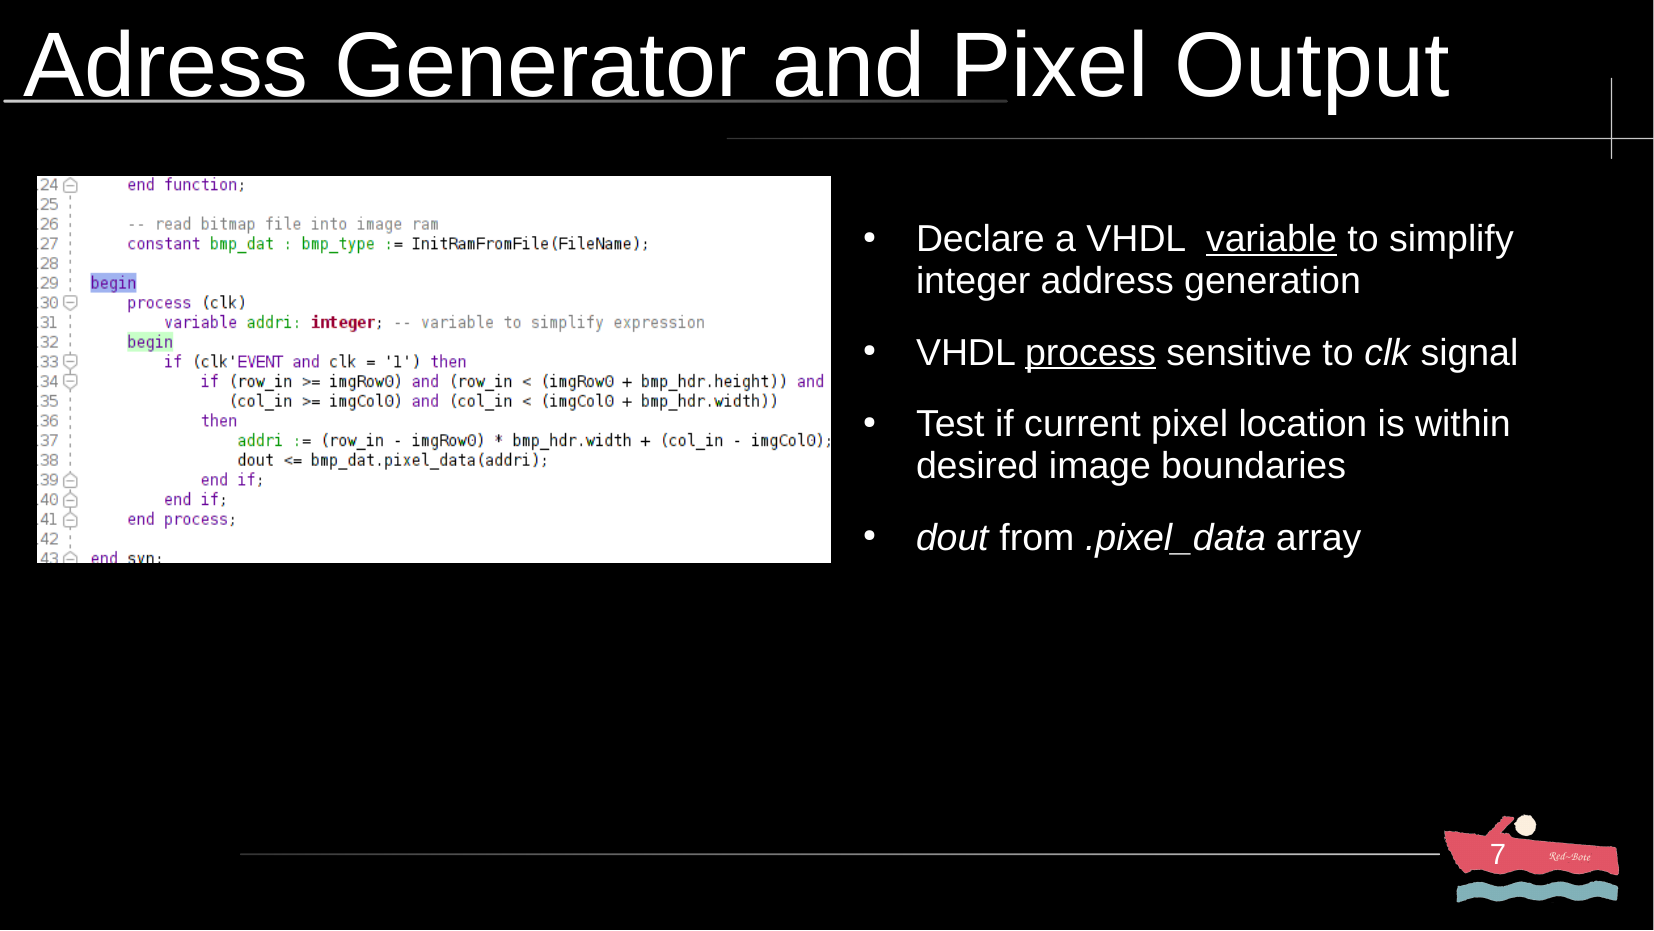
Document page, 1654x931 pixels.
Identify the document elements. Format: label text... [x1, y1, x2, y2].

picture [37, 176, 831, 563]
picture [1440, 807, 1625, 908]
list Declare a VHDL variable to simplify integer address generation VHDL process sensitive to clk signal Test if current pixel location is within desired image boundaries dout from .pixel_data array [845, 217, 1572, 758]
title Adress Generator and Pixel Output [23, 11, 1589, 119]
